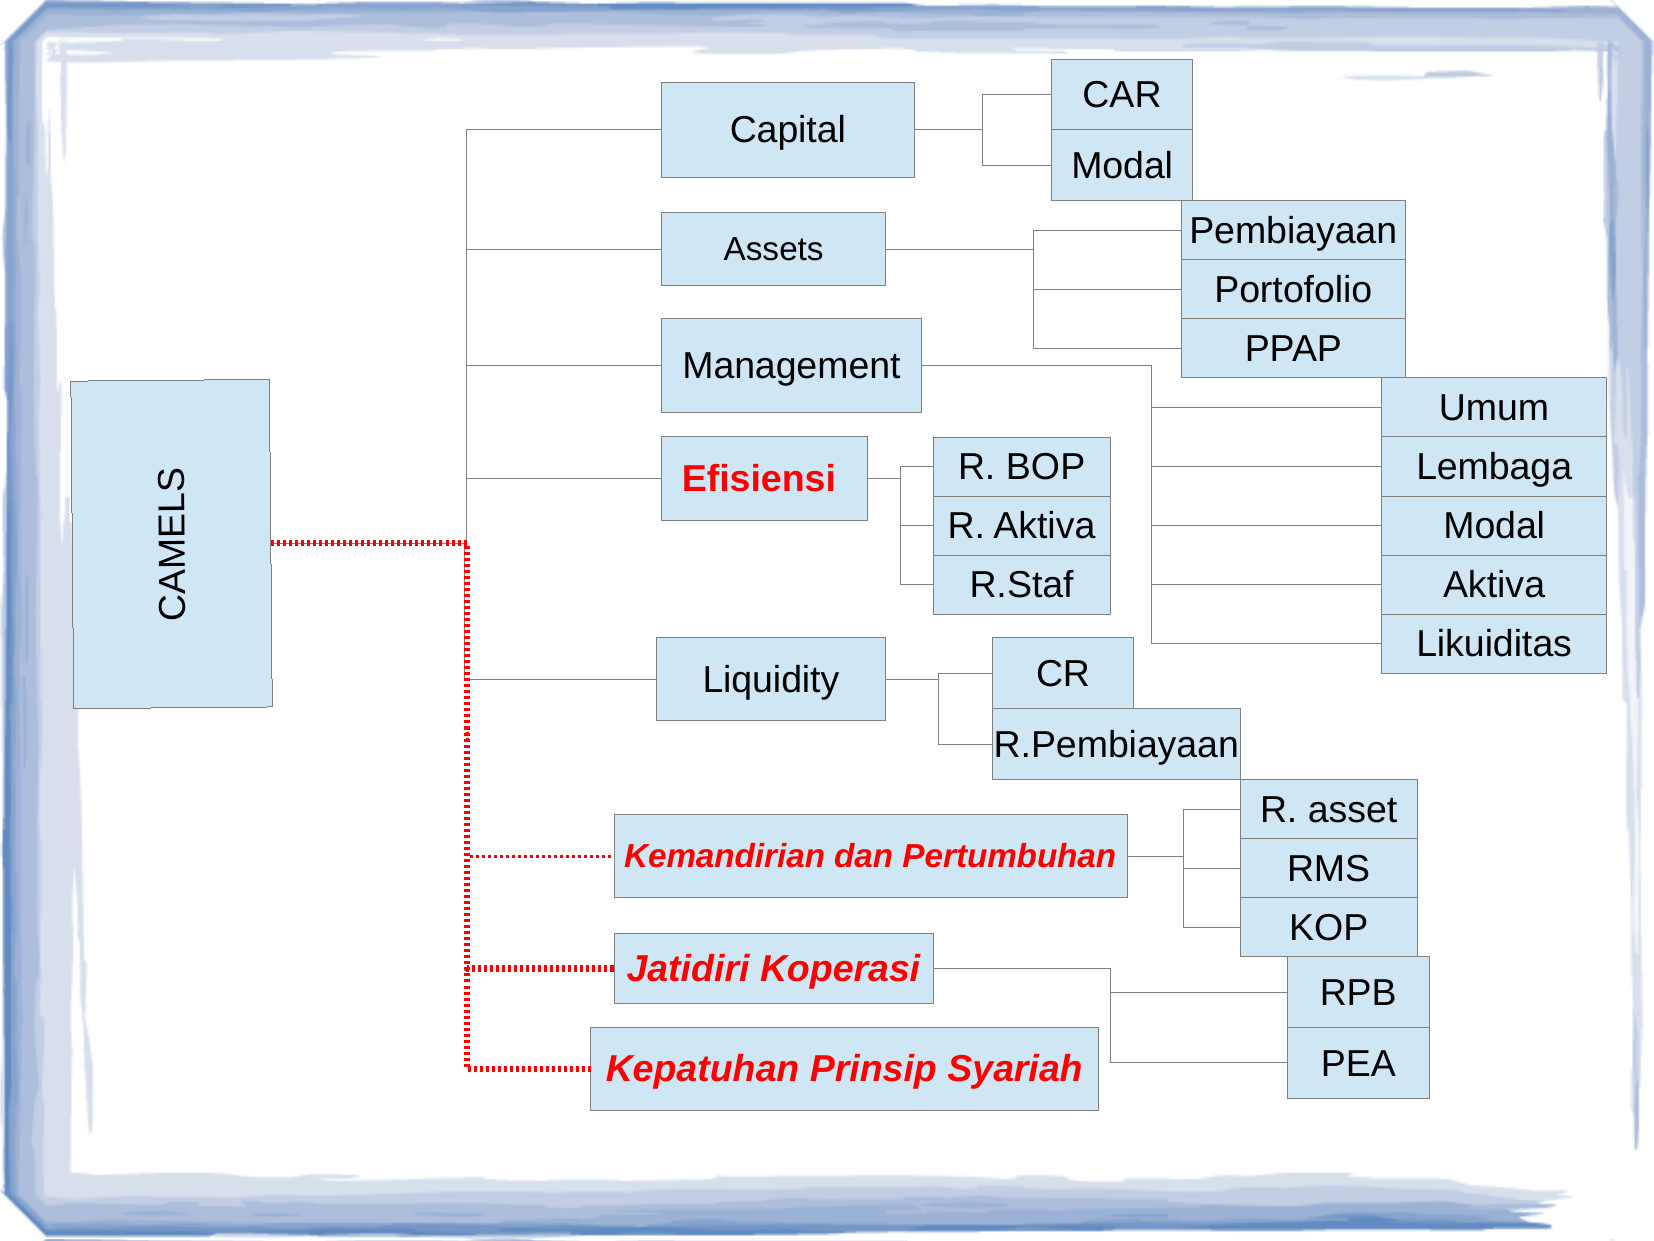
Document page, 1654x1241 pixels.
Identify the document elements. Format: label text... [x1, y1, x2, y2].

text_box PEA [1287, 1027, 1430, 1099]
text_box Portofolio [1181, 259, 1406, 318]
text_box R. Aktiva [933, 496, 1111, 555]
picture [0, 0, 1654, 1241]
text_box Assets [661, 212, 886, 286]
text_box Modal [1051, 129, 1193, 201]
text_box Jatidiri Koperasi [614, 933, 934, 1004]
text_box R. asset [1240, 779, 1418, 838]
text_box Lembaga [1381, 436, 1607, 496]
text_box Umum [1381, 377, 1607, 436]
text_box Aktiva [1381, 555, 1607, 614]
text_box CAMELS [70, 379, 273, 709]
text_box R.Pembiayaan [992, 708, 1241, 780]
text_box Liquidity [656, 637, 886, 721]
text_box Kepatuhan Prinsip Syariah [590, 1027, 1099, 1111]
text_box RMS [1240, 838, 1418, 897]
text_box Pembiayaan [1181, 200, 1406, 259]
text_box Efisiensi [661, 436, 868, 521]
text_box Management [661, 318, 922, 413]
text_box RPB [1287, 956, 1430, 1027]
text_box Modal [1381, 496, 1607, 555]
text_box Capital [661, 82, 915, 178]
text_box KOP [1240, 897, 1418, 957]
text_box R. BOP [933, 437, 1111, 496]
text_box PPAP [1181, 318, 1406, 378]
text_box R.Staf [933, 555, 1111, 615]
text_box Likuiditas [1381, 614, 1607, 674]
text_box Kemandirian dan Pertumbuhan [614, 814, 1128, 898]
text_box CR [992, 637, 1134, 708]
text_box CAR [1051, 59, 1193, 129]
